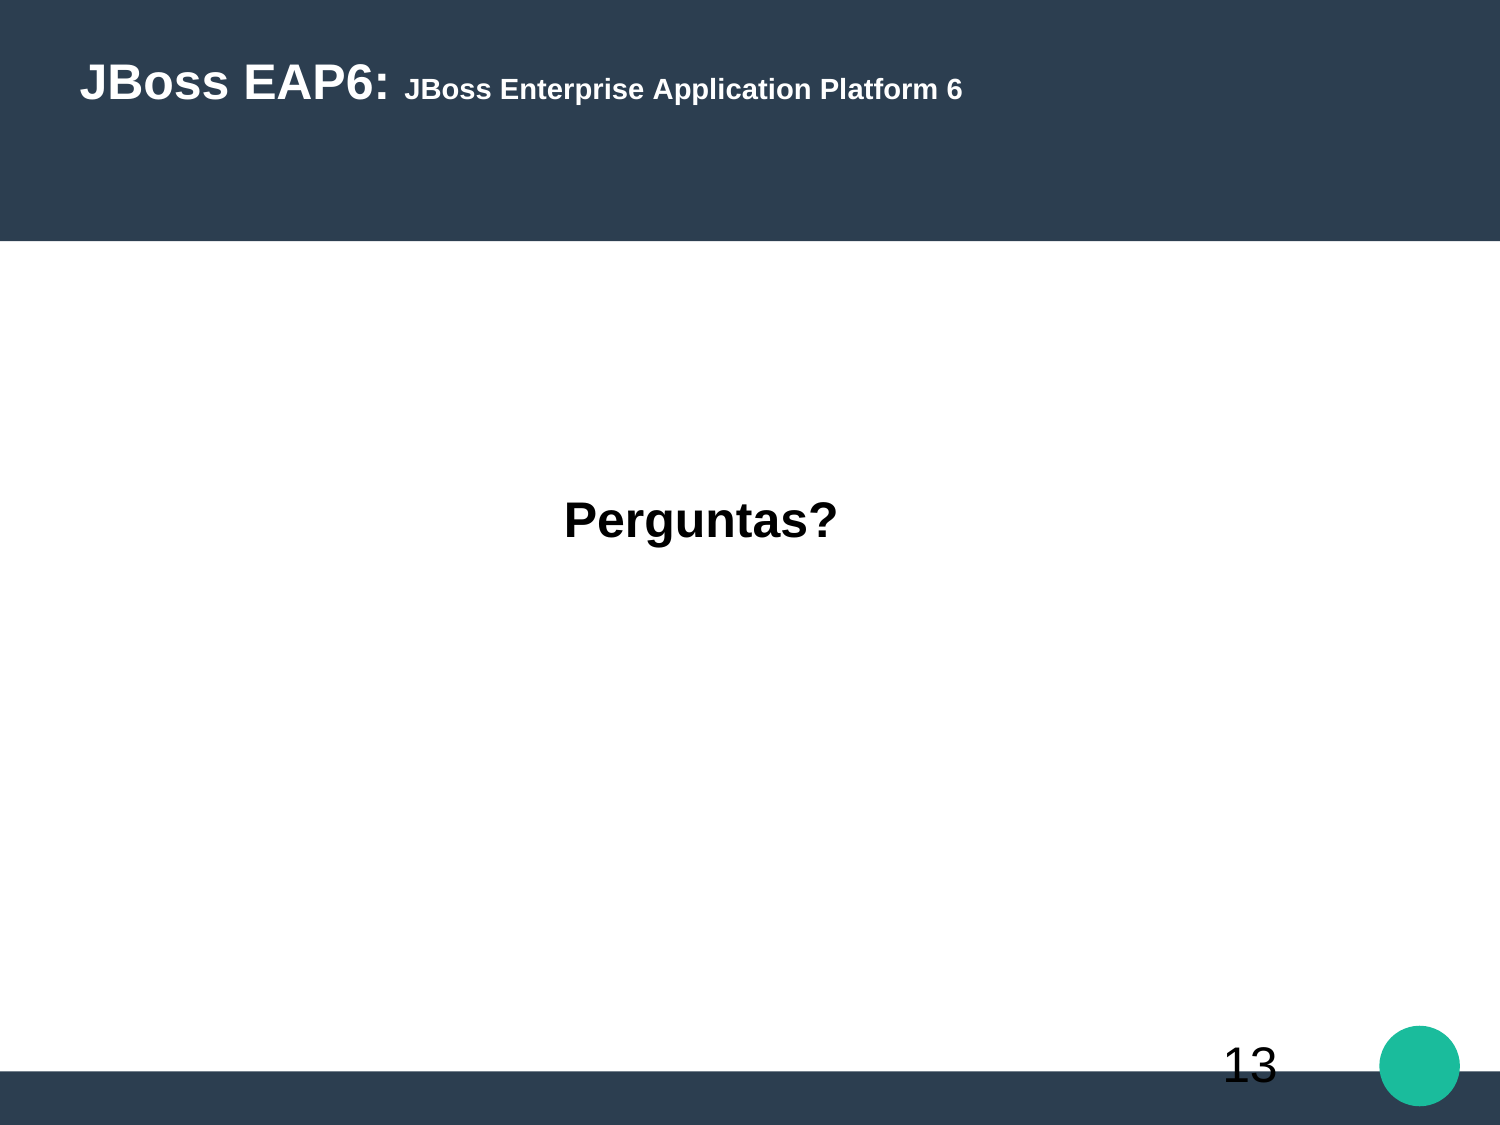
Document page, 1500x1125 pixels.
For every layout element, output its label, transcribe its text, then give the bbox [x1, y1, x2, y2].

text_box JBoss EAP6: JBoss Enterprise Application Platform 6 [64, 41, 1329, 171]
text_box <number> [1074, 1024, 1426, 1103]
text_box Perguntas? [549, 479, 857, 556]
